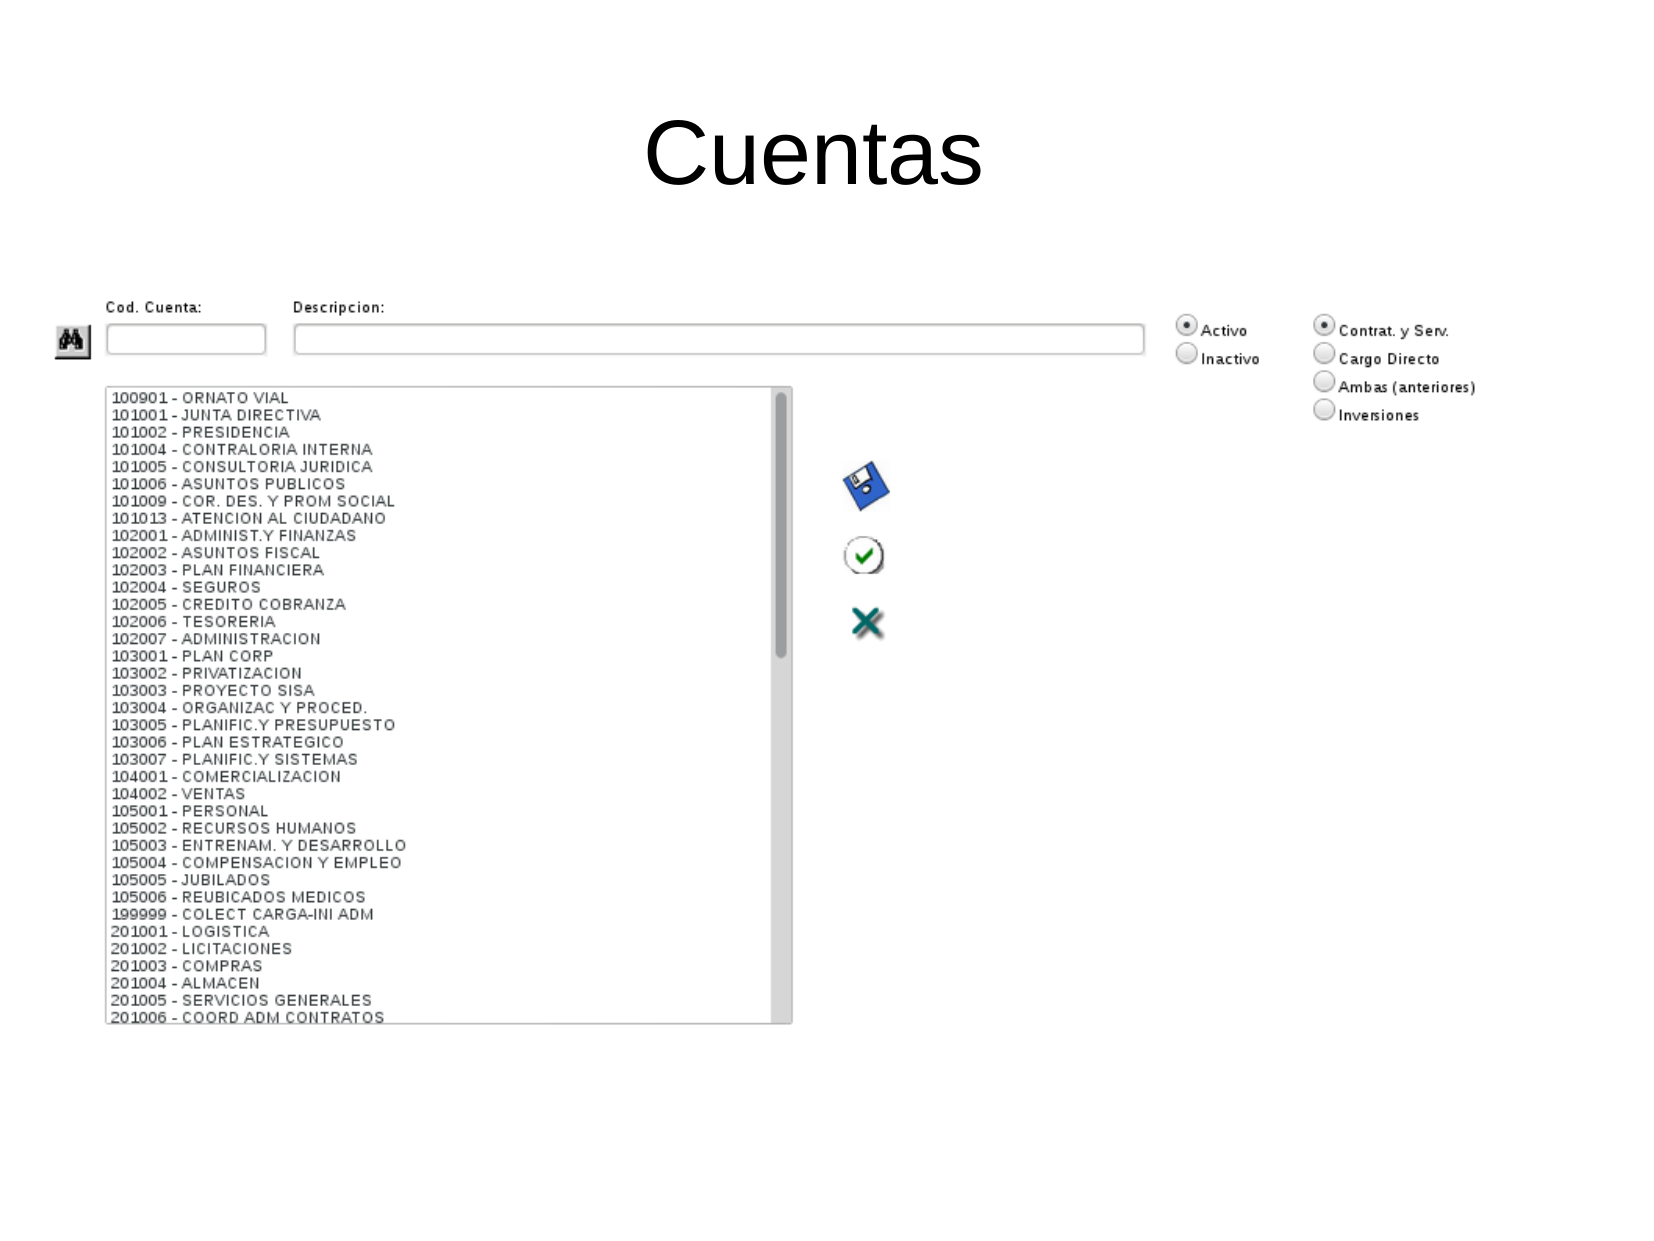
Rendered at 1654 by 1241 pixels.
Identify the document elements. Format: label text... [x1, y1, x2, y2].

picture [49, 247, 1606, 1078]
title Cuentas [82, 49, 1571, 247]
